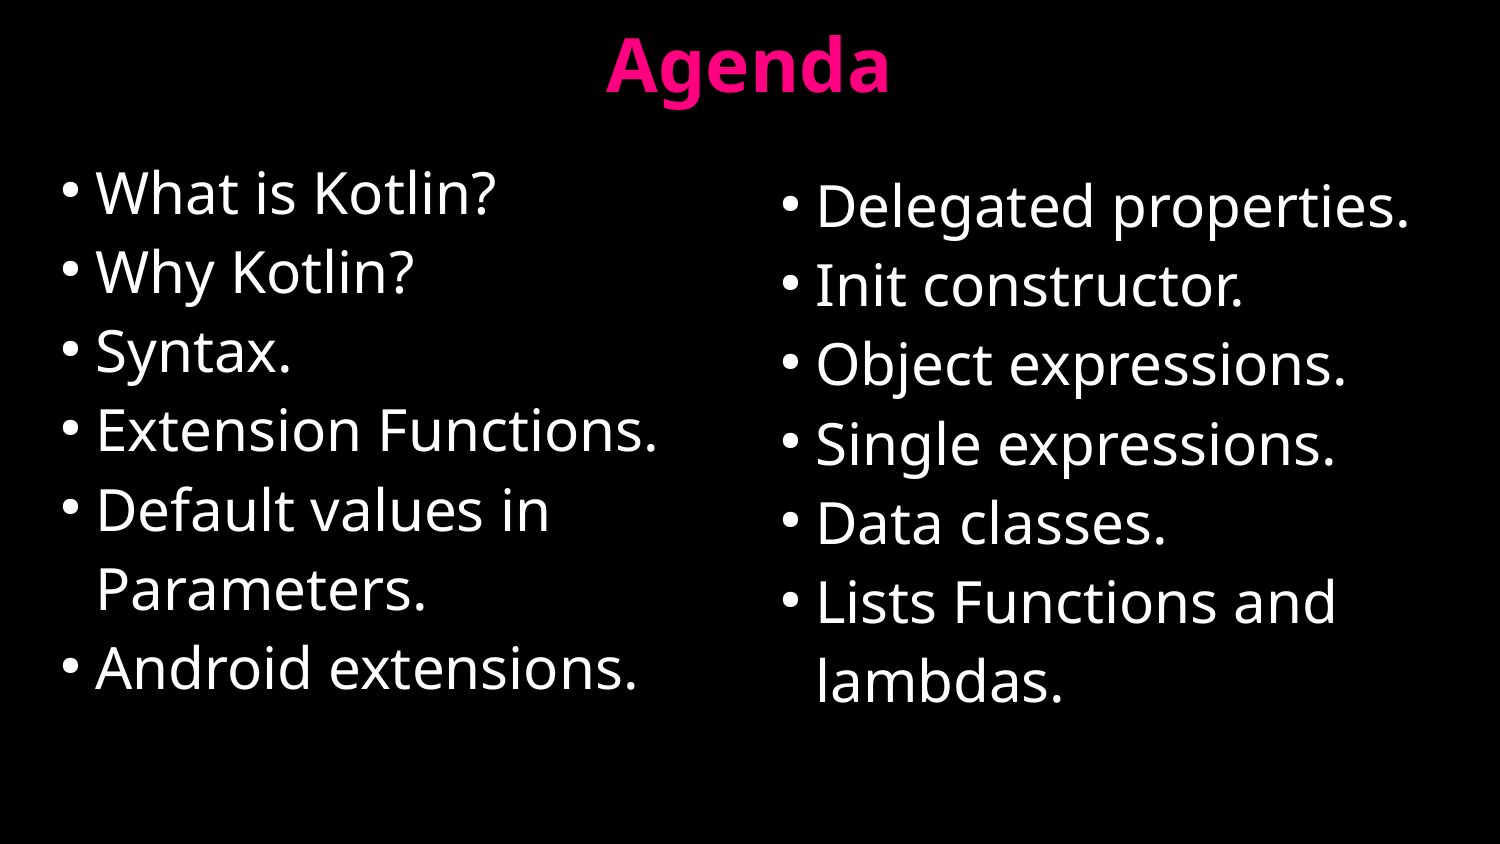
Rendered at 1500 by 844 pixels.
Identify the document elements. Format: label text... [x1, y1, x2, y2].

text_box Delegated properties. Init constructor. Object expressions. Single expressions. Data classes. Lists Functions and lambdas. [780, 163, 1447, 722]
title Agenda [83, 28, 1416, 136]
subtitle What is Kotlin? Why Kotlin? Syntax. Extension Functions. Default values in Parameters. Android extensions. [60, 157, 727, 781]
